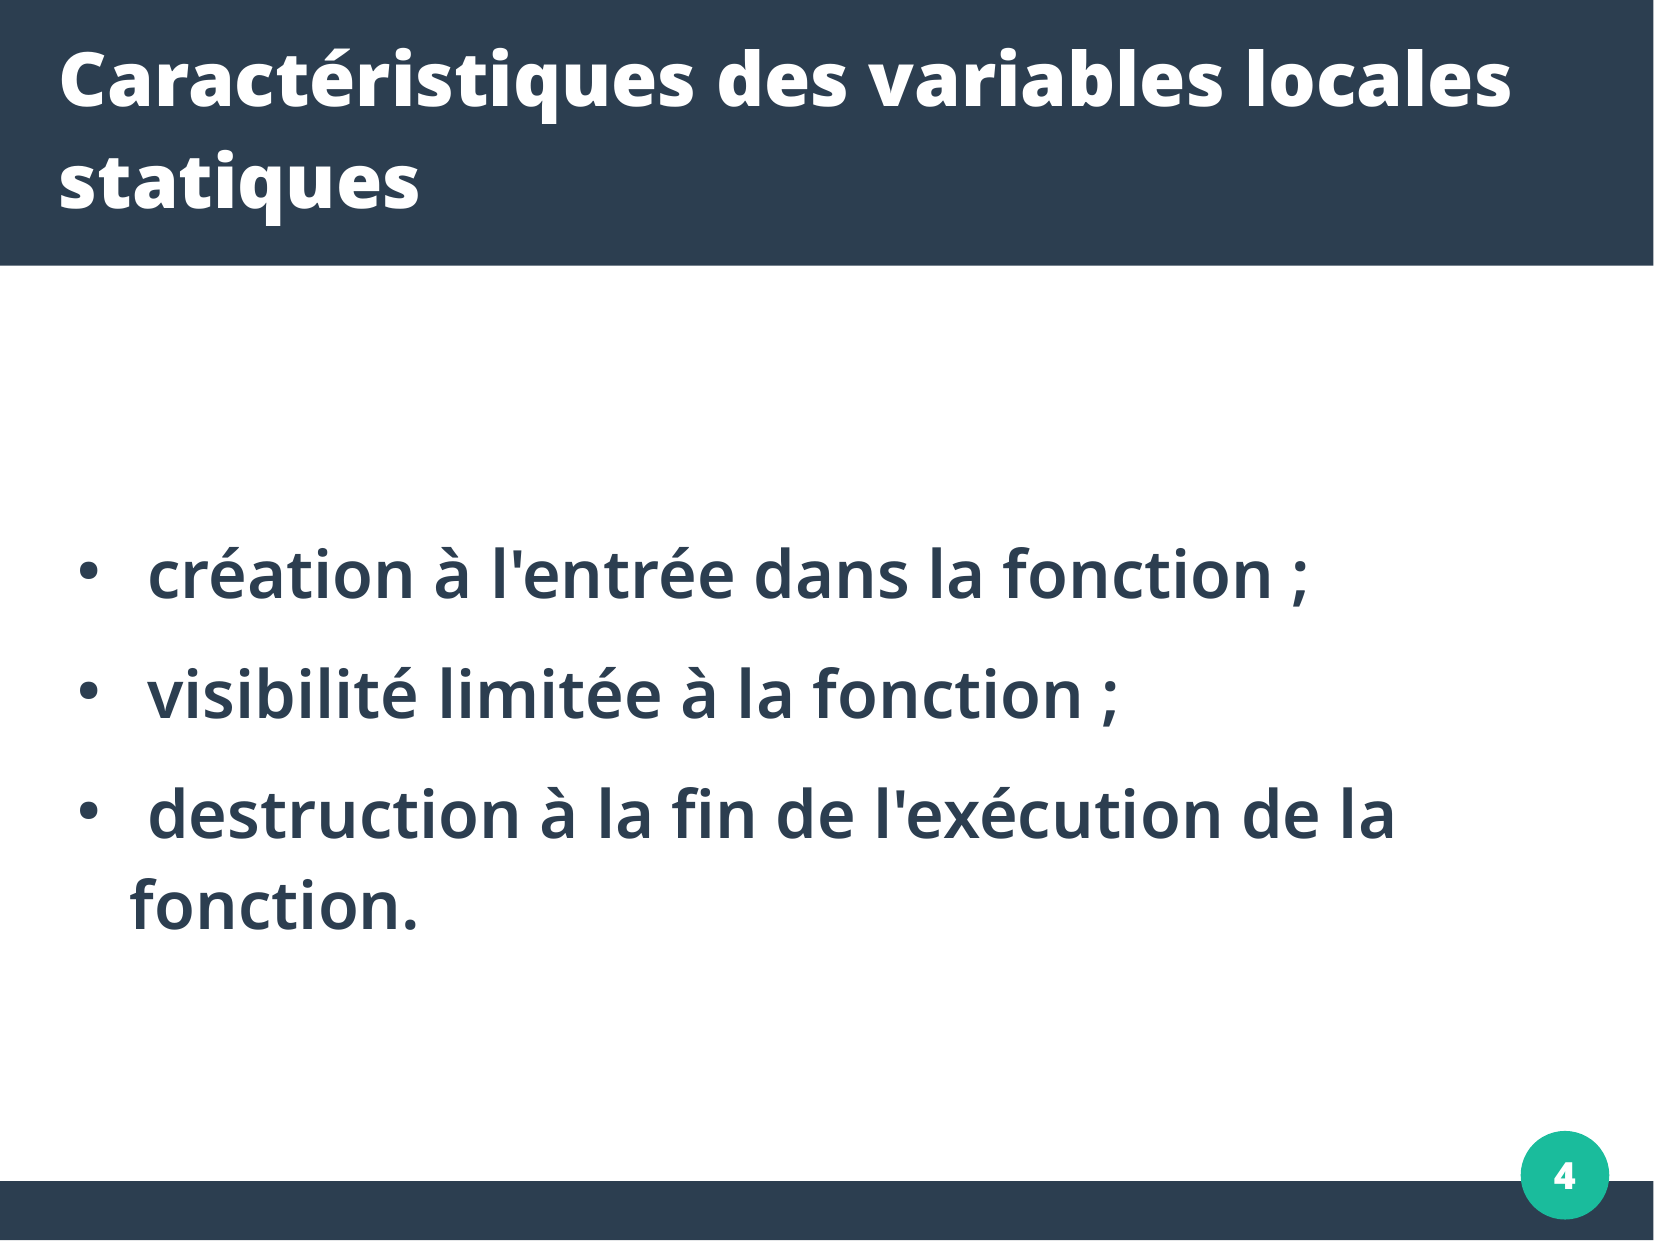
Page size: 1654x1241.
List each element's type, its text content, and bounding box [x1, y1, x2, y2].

title Caractéristiques des variables locales statiques [59, 49, 1595, 207]
list création à l'entrée dans la fonction ; visibilité limitée à la fonction ; destruction à la fin de l'exécution de la fonction. [59, 324, 1595, 1152]
